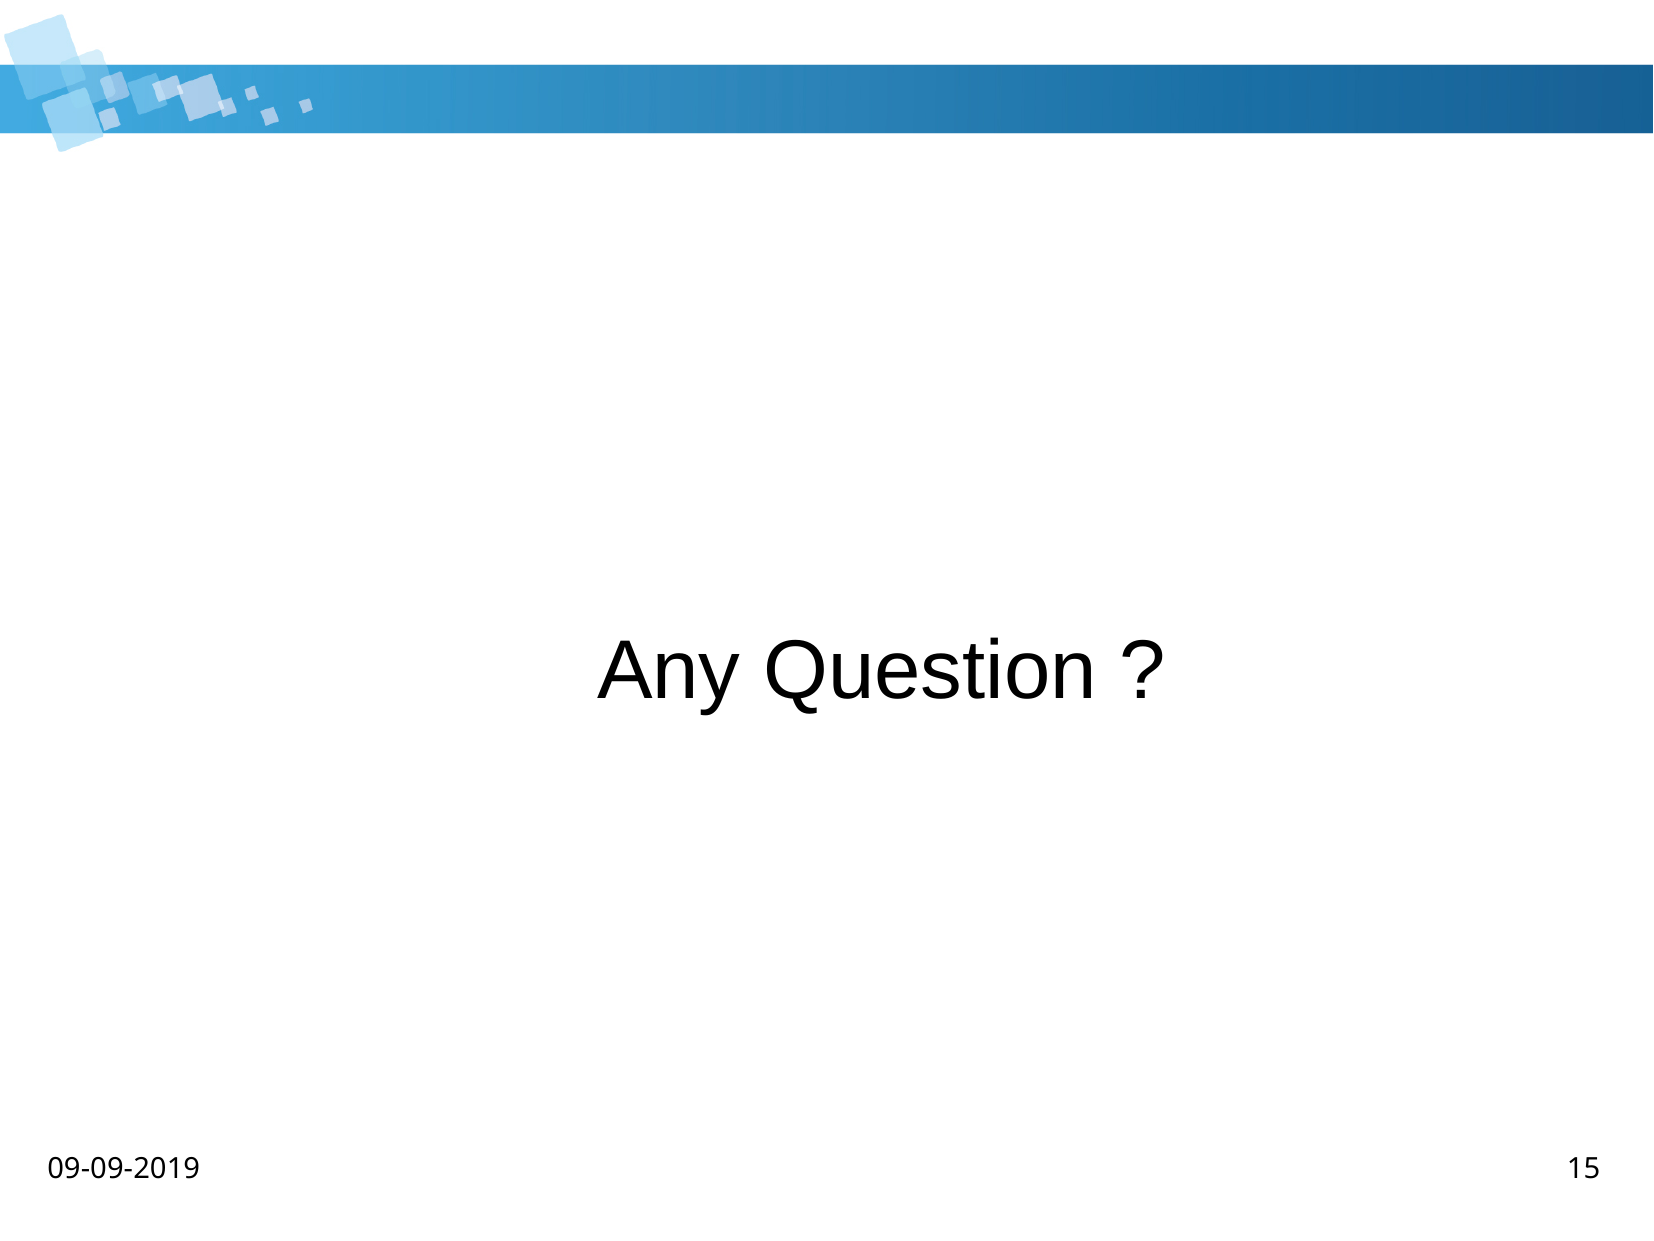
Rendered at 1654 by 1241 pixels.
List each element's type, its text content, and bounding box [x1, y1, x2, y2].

picture [0, 0, 1653, 1238]
text_box Any Question ? [582, 615, 1182, 724]
